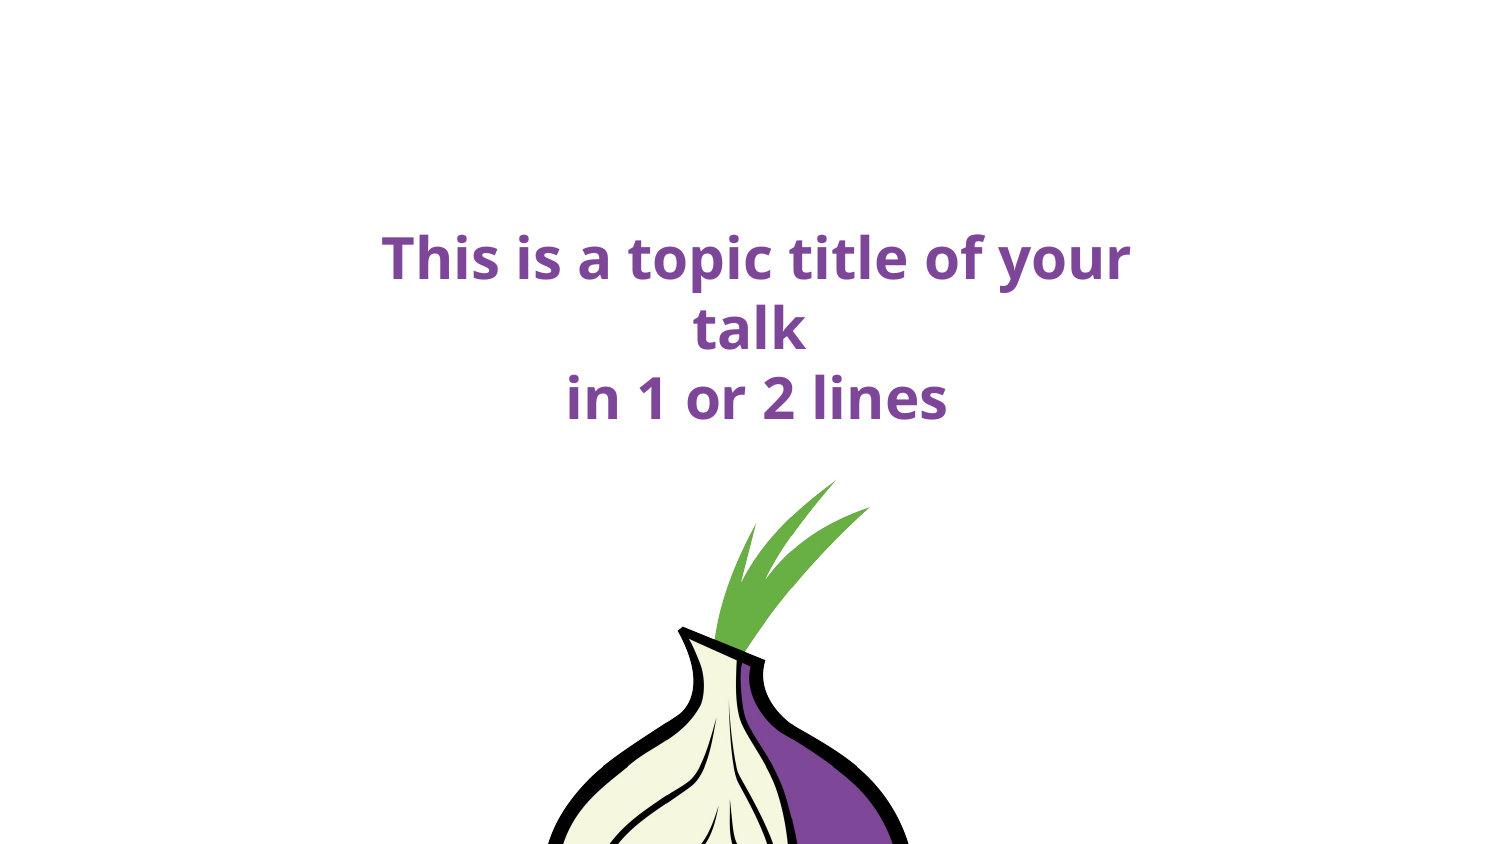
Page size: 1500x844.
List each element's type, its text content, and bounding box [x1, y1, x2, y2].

picture [541, 479, 916, 844]
text_box This is a topic title of your talk in 1 or 2 lines [325, 213, 1189, 439]
